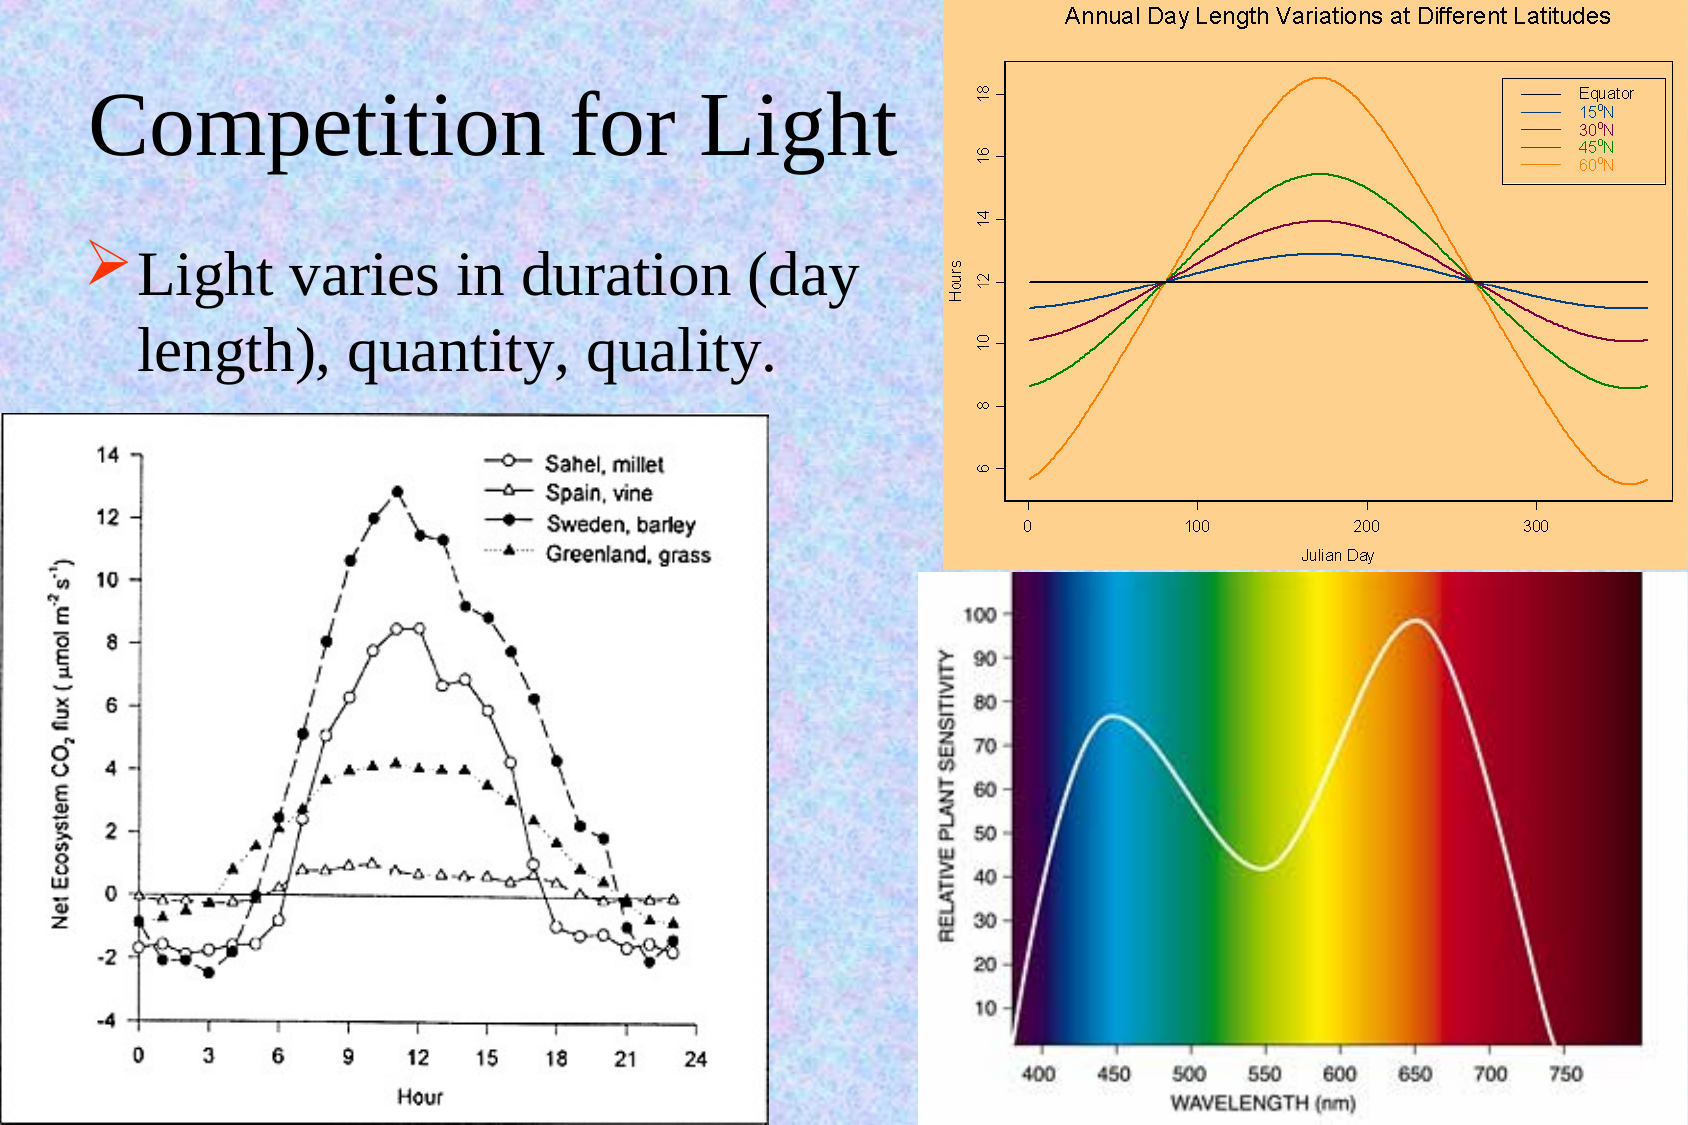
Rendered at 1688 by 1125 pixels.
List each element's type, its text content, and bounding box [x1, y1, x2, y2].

title Competition for Light [68, 24, 919, 213]
picture [0, 0, 1688, 1125]
list Light varies in duration (day length), quantity, quality. [68, 224, 919, 413]
